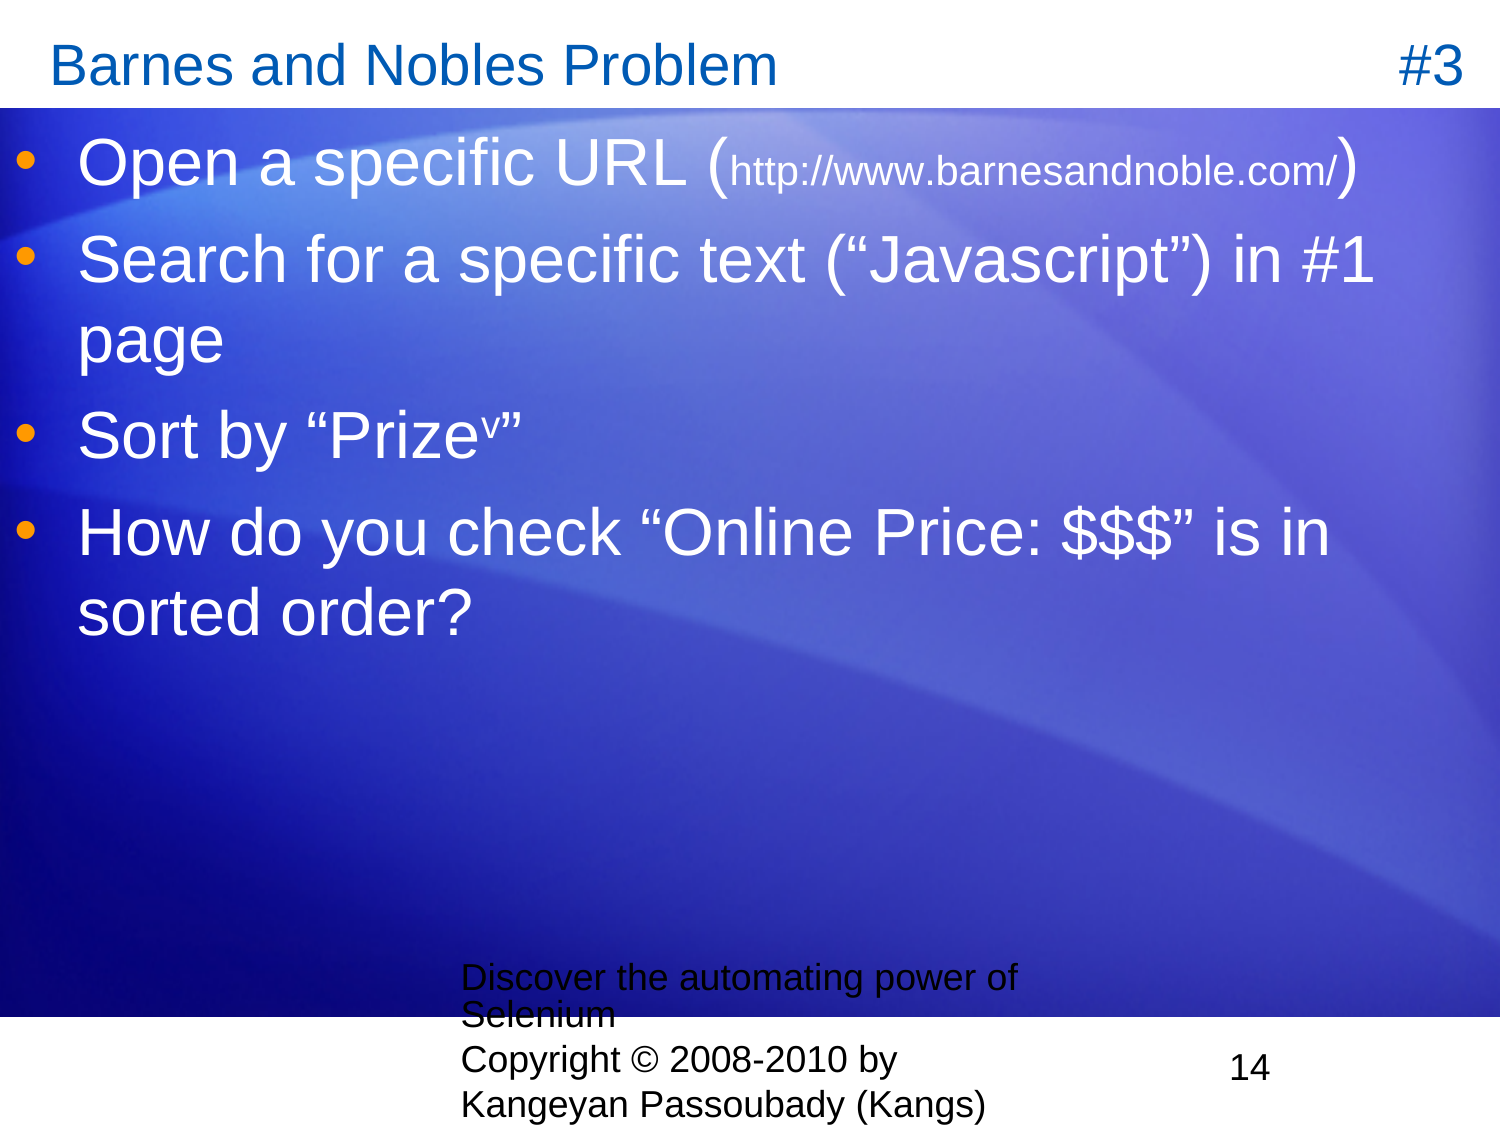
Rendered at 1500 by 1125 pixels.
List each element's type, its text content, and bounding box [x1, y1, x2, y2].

list Open a specific URL (http://www.barnesandnoble.com/) Search for a specific text (“Javascript”) in #1 page Sort by “Prizev” How do you check “Online Price: $$$” is in sorted order? [0, 111, 1500, 1027]
title Barnes and Nobles Problem #3 [35, 11, 1500, 111]
